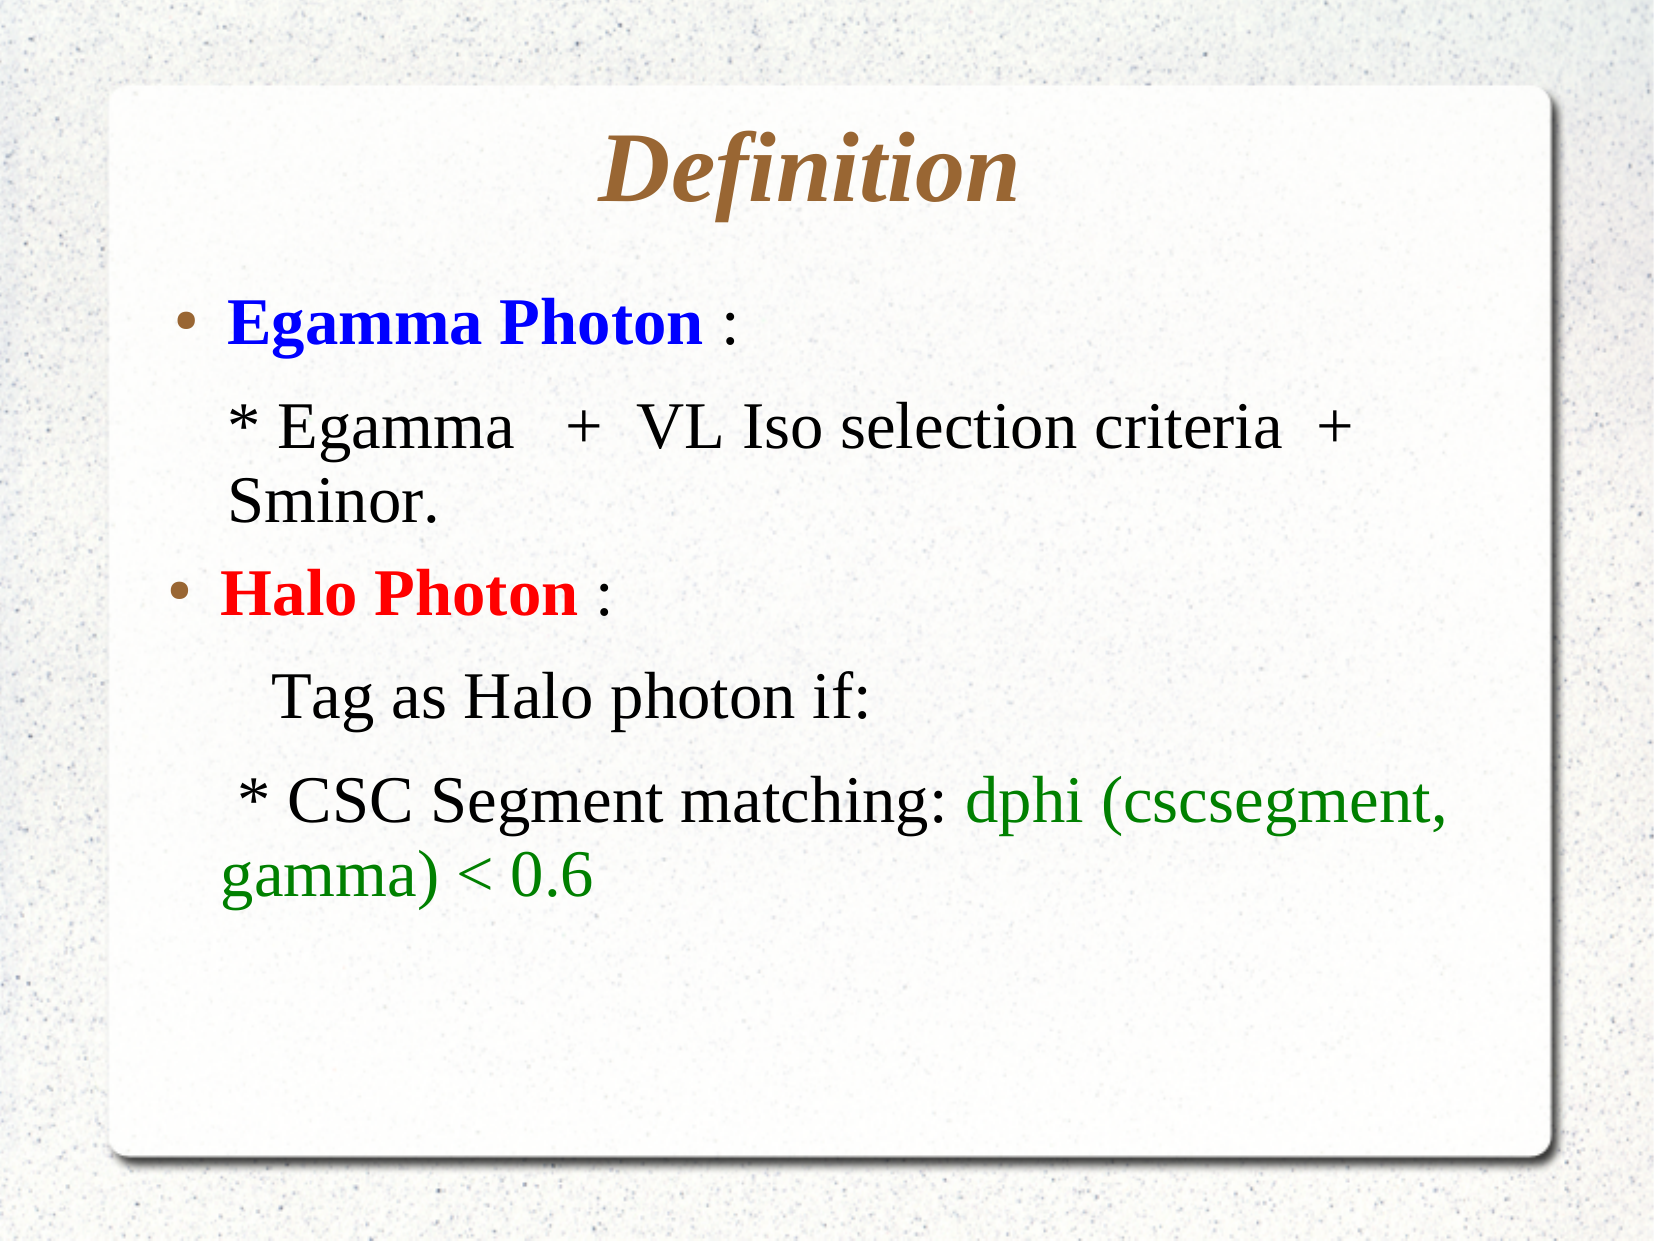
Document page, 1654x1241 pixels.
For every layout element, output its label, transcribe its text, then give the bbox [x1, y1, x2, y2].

list Egamma Photon : * Egamma + VL Iso selection criteria + Sminor. [156, 285, 1516, 541]
list Halo Photon : Tag as Halo photon if: * CSC Segment matching: dphi (cscsegment, gamma) < 0.6 [150, 555, 1509, 1015]
title Definition [360, 96, 1261, 241]
picture [0, 0, 1654, 1241]
